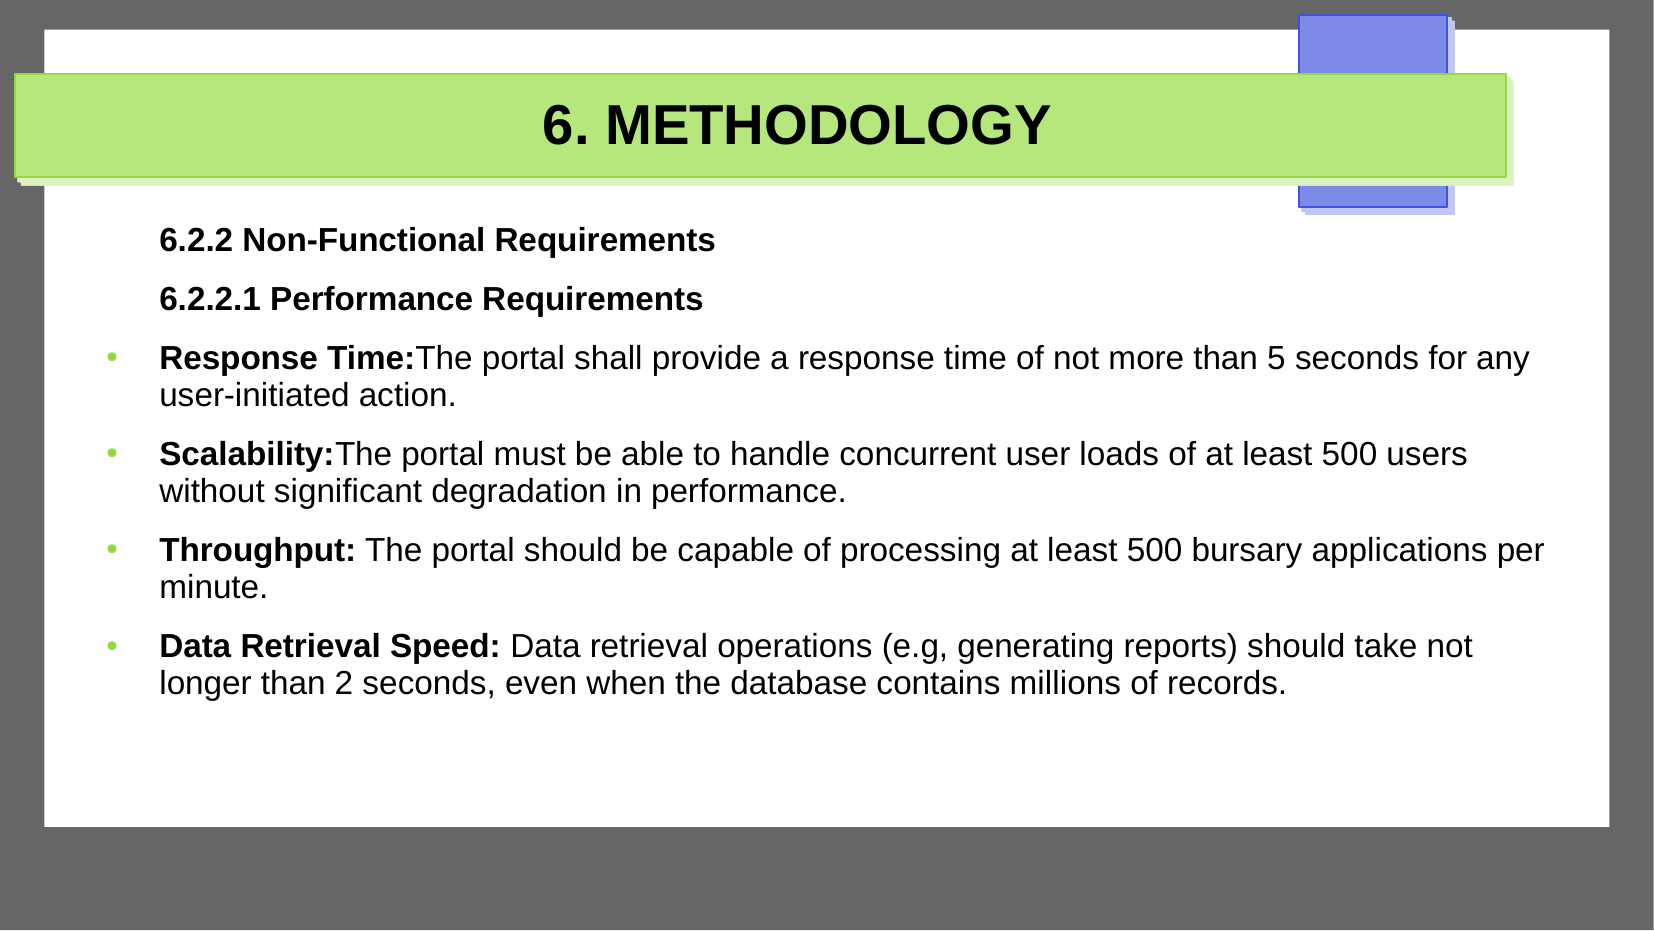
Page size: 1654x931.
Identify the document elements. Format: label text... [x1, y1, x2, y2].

title 6. METHODOLOGY [88, 73, 1506, 178]
list 6.2.2 Non-Functional Requirements 6.2.2.1 Performance Requirements Response Time:The portal shall provide a response time of not more than 5 seconds for any user-initiated action. Scalability:The portal must be able to handle concurrent user loads of at least 500 users without significant degradation in performance. Throughput: The portal should be capable of processing at least 500 bursary applications per minute. Data Retrieval Speed: Data retrieval operations (e.g, generating reports) should take not longer than 2 seconds, even when the database contains millions of records. [88, 221, 1565, 813]
